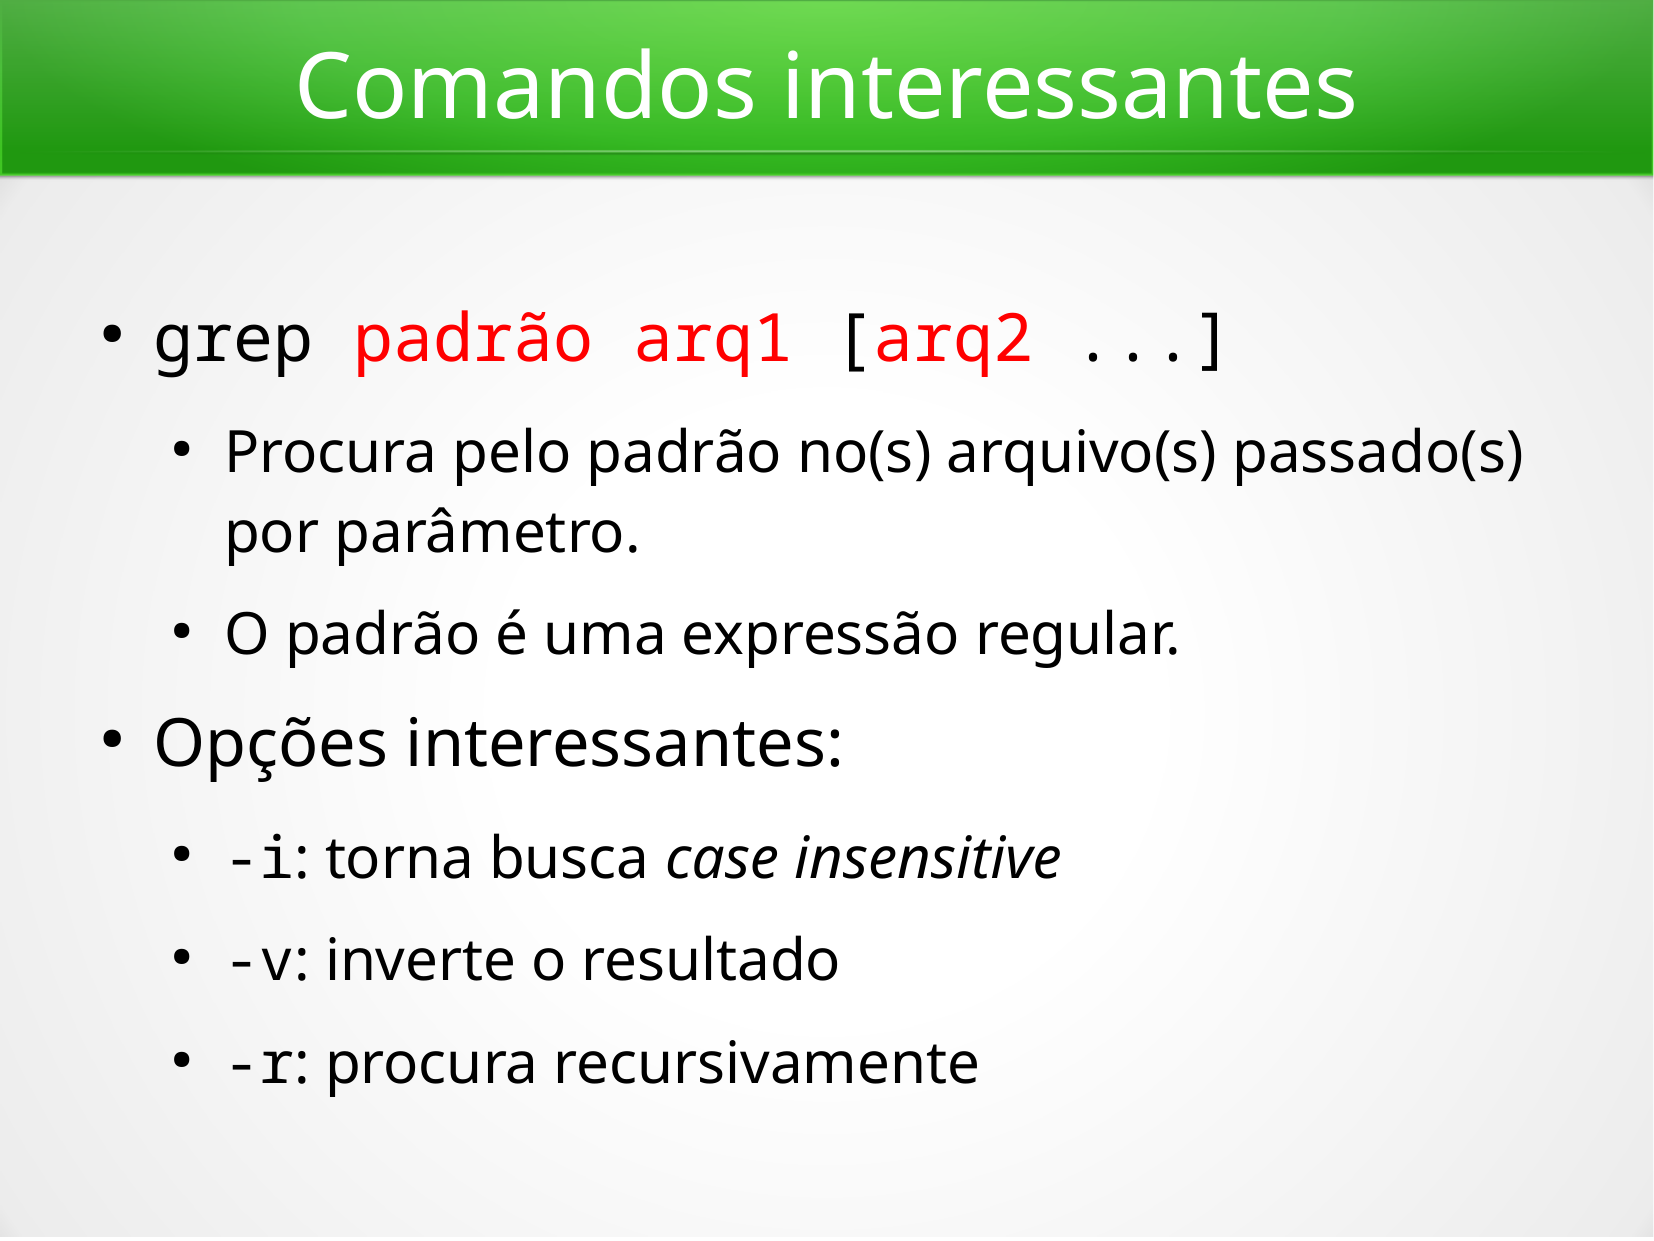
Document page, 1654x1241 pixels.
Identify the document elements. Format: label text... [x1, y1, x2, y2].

list grep padrão arq1 [arq2 ...] Procura pelo padrão no(s) arquivo(s) passado(s) por parâmetro. O padrão é uma expressão regular. Opções interessantes: -i: torna busca case insensitive -v: inverte o resultado -r: procura recursivamente [82, 290, 1571, 1146]
title Comandos interessantes [82, 11, 1571, 154]
picture [0, 0, 1654, 1237]
